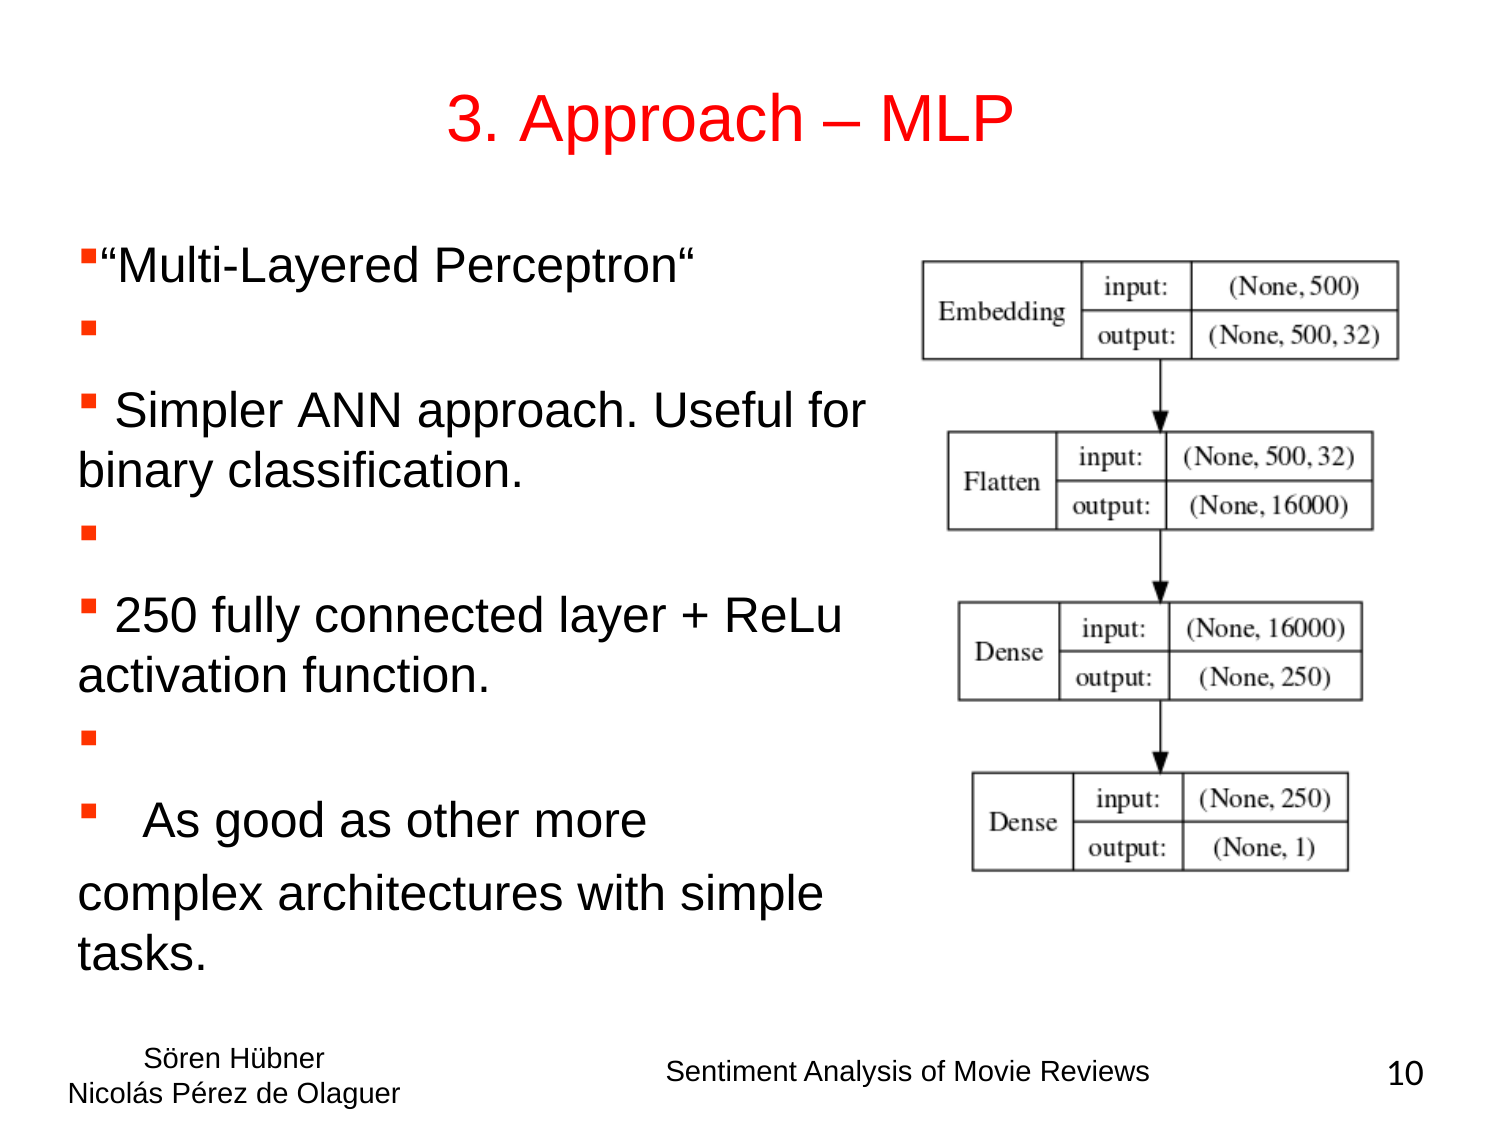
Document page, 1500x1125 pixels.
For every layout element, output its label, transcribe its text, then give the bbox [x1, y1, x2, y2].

text_box Sentiment Analysis of Movie Reviews [468, 1031, 1348, 1110]
list “Multi-Layered Perceptron“ Simpler ANN approach. Useful for binary classification. 250 fully connected layer + ReLu activation function. As good as other more complex architectures with simple tasks. [62, 224, 916, 1026]
text_box Sören Hübner Nicolás Pérez de Olaguer [23, 1031, 446, 1110]
text_box 10 [1371, 1031, 1481, 1110]
picture [915, 259, 1406, 881]
title 3. Approach – MLP [24, 24, 1438, 163]
